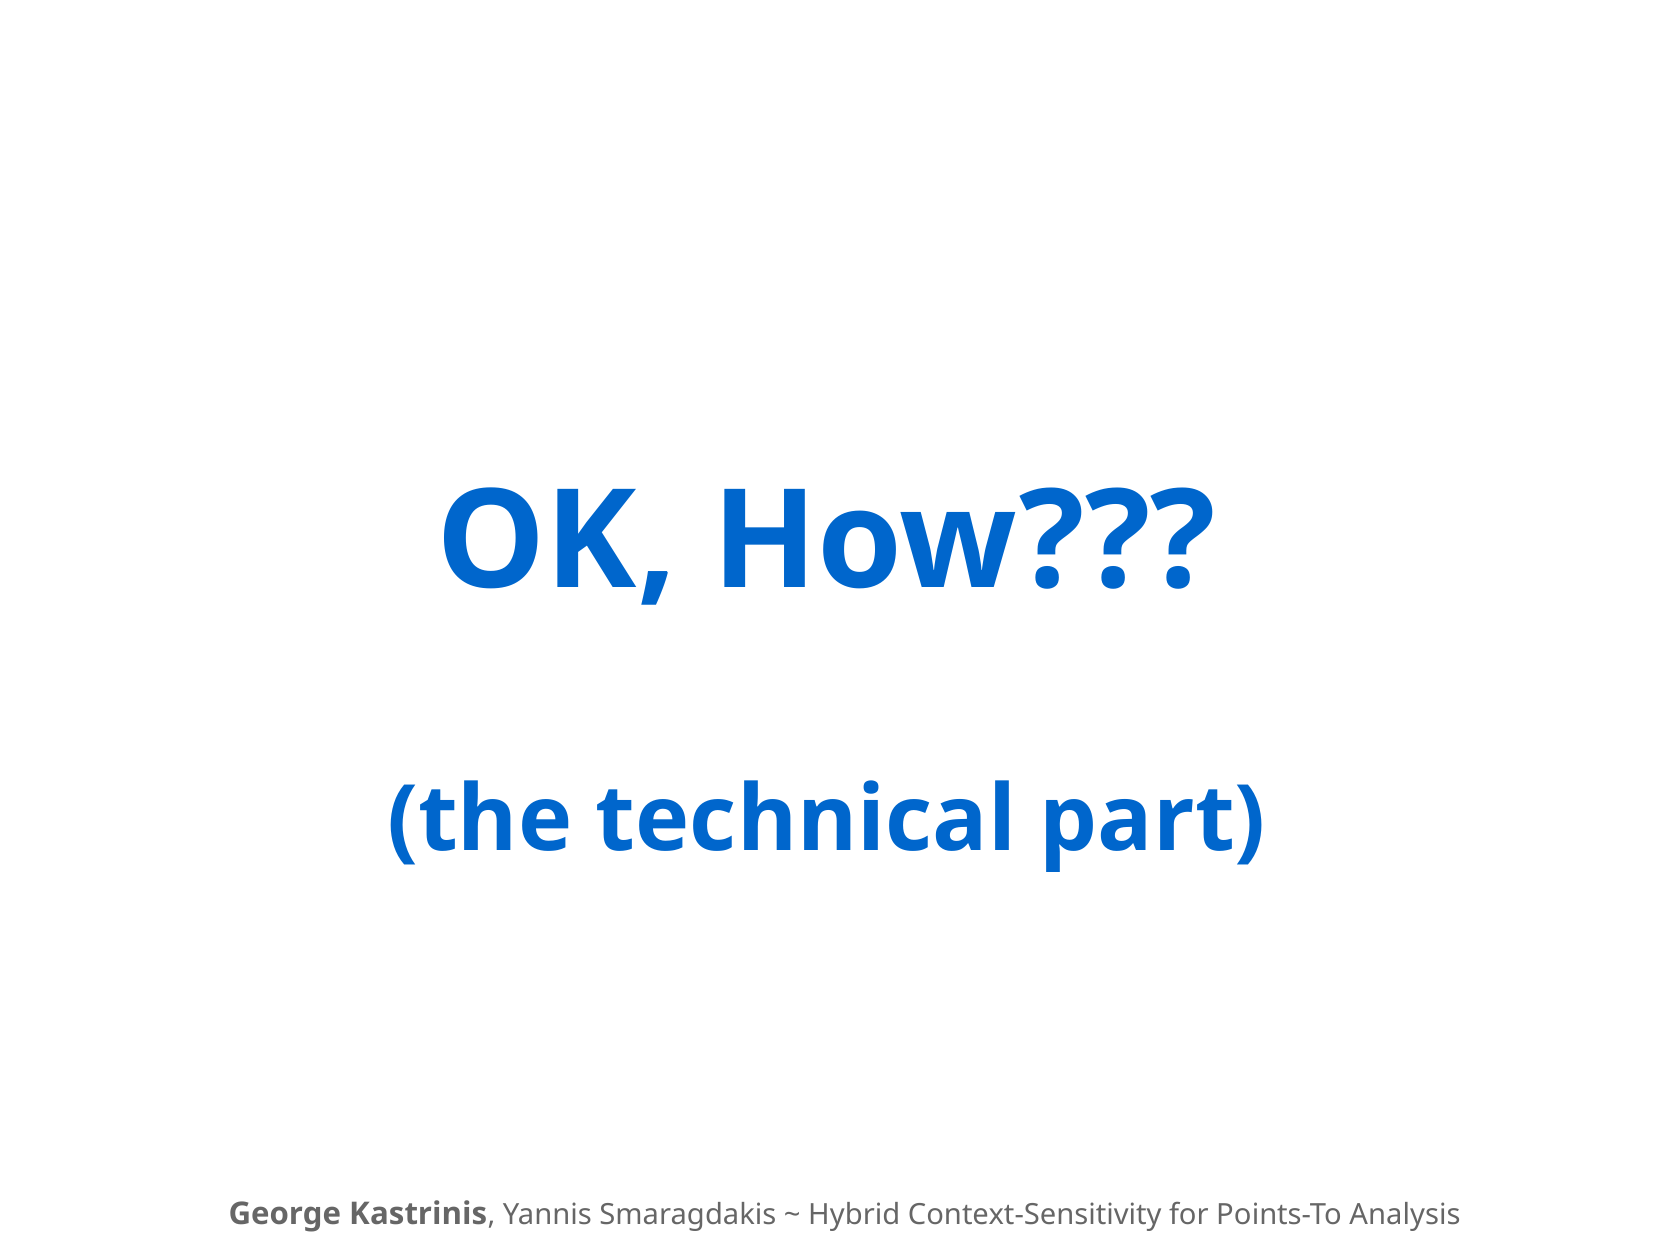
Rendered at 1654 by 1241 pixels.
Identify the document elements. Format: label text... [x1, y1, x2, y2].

text_box OK, How??? (the technical part) [369, 432, 1285, 808]
